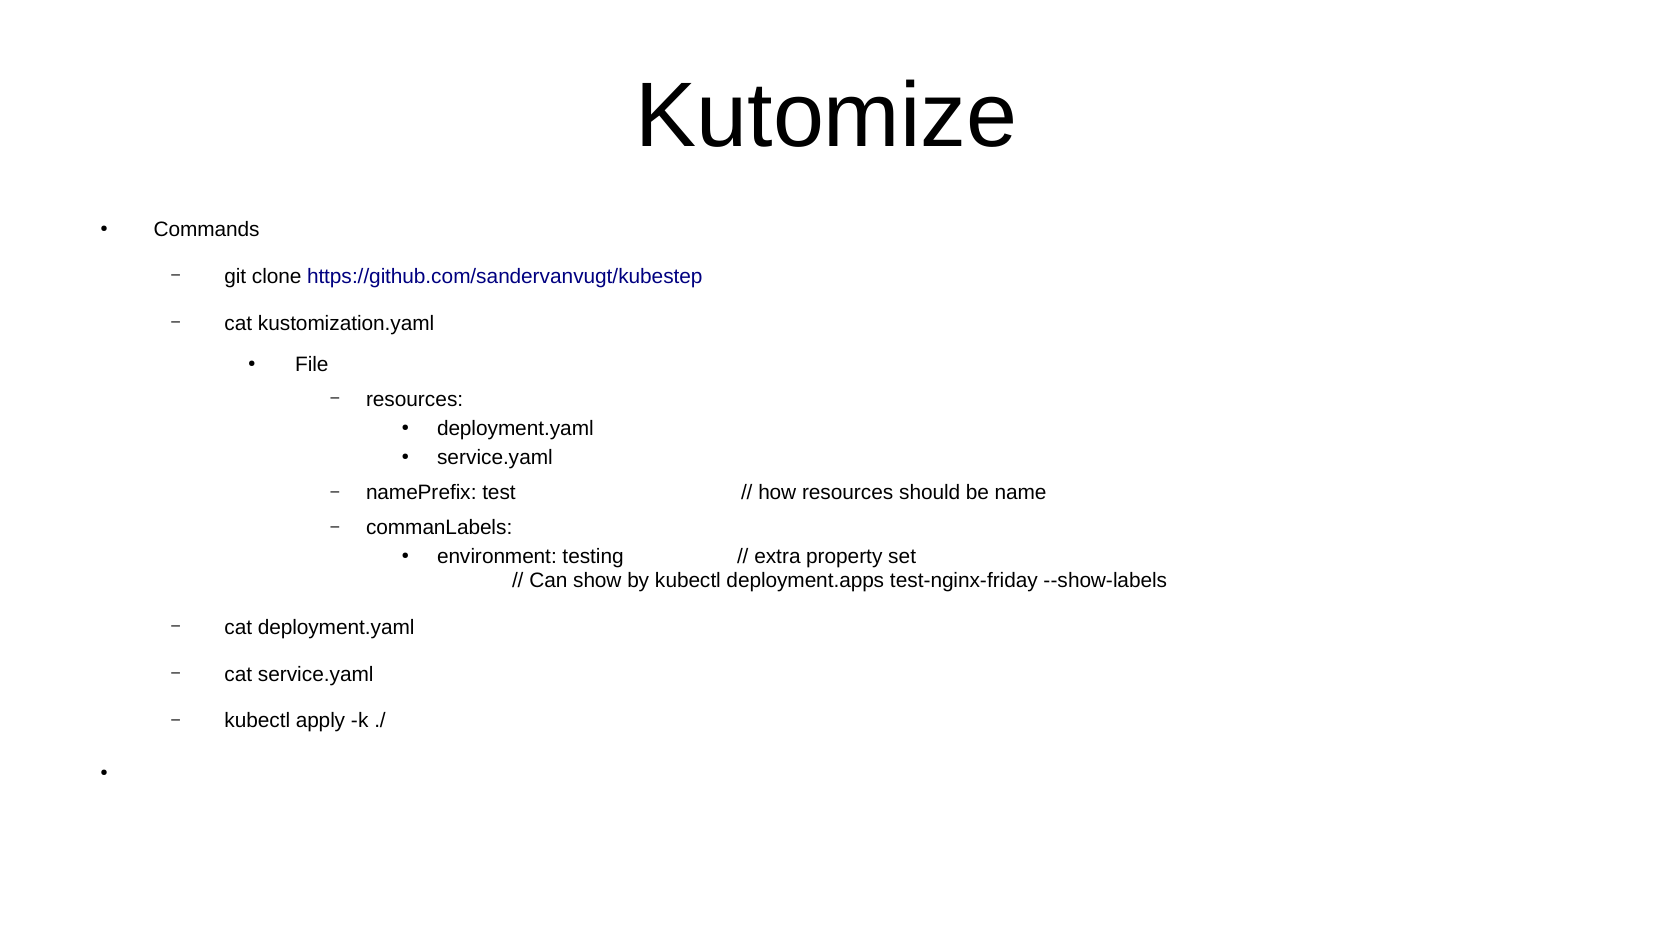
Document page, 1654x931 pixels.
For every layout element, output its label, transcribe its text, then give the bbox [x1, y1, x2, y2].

title Kutomize [82, 37, 1571, 193]
list Commands git clone https://github.com/sandervanvugt/kubestep cat kustomization.yaml File resources: deployment.yaml service.yaml namePrefix: test // how resources should be name commanLabels: environment: testing // extra property set // Can show by kubectl deployment.apps test-nginx-friday --show-labels cat deployment.yaml cat service.yaml kubectl apply -k ./ [82, 217, 1571, 758]
